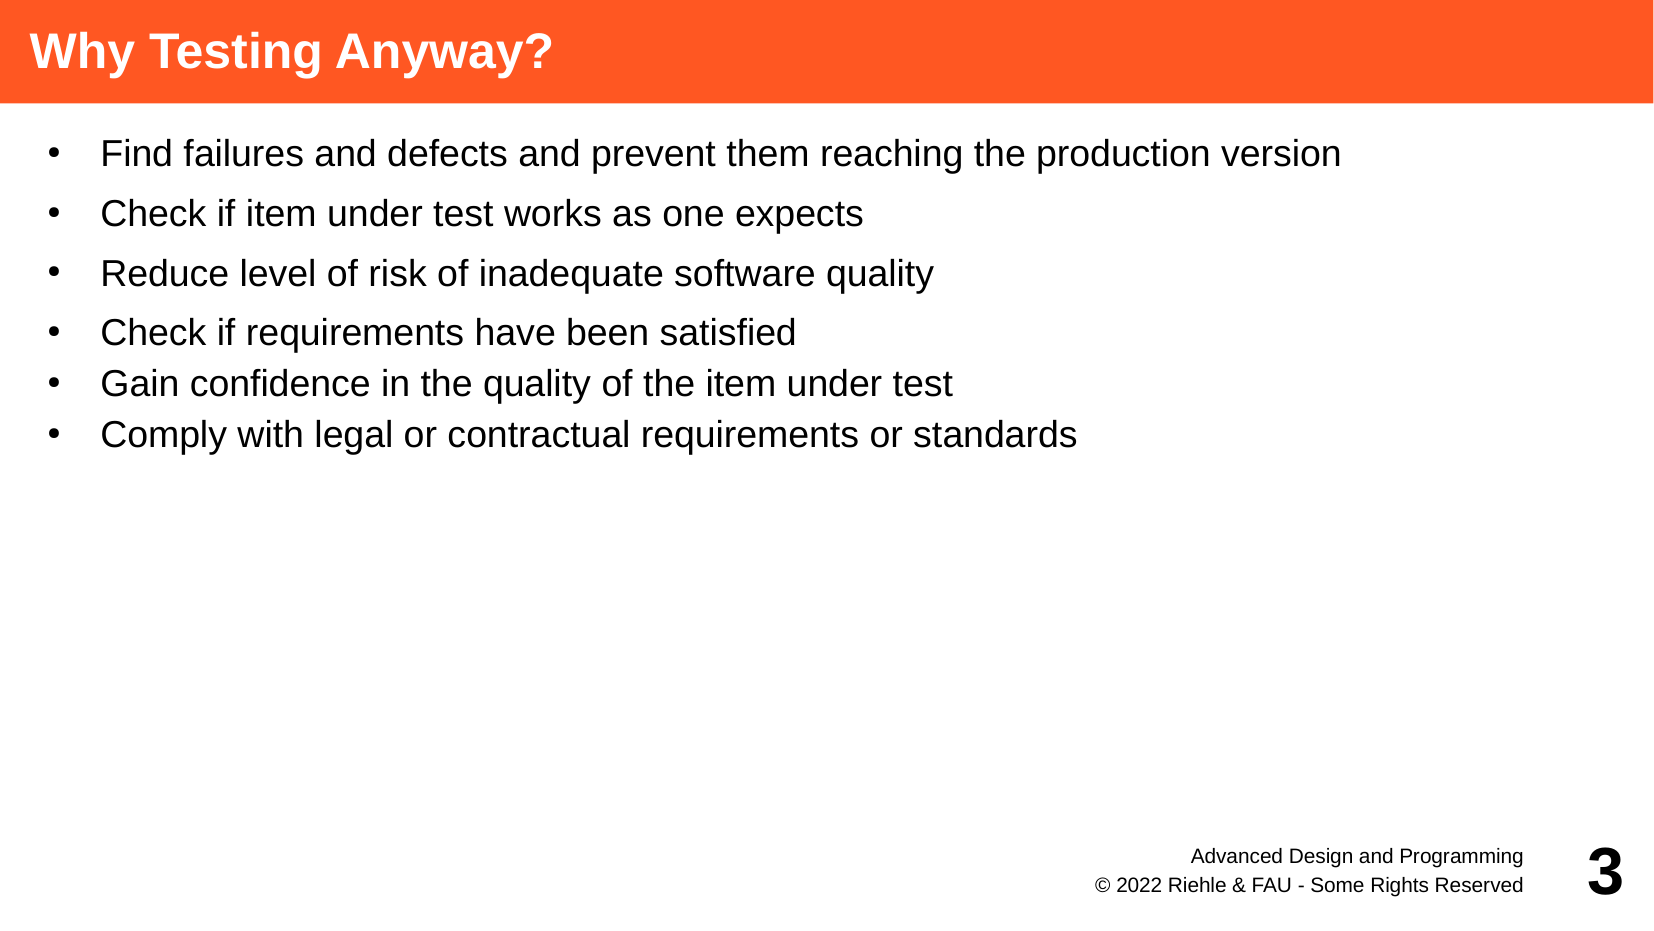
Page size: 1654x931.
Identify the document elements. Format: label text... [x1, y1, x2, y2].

list Find failures and defects and prevent them reaching the production version Check if item under test works as one expects Reduce level of risk of inadequate software quality Check if requirements have been satisfied Gain confidence in the quality of the item under test Comply with legal or contractual requirements or standards [29, 132, 1625, 813]
title Why Testing Anyway? [0, 0, 1654, 104]
